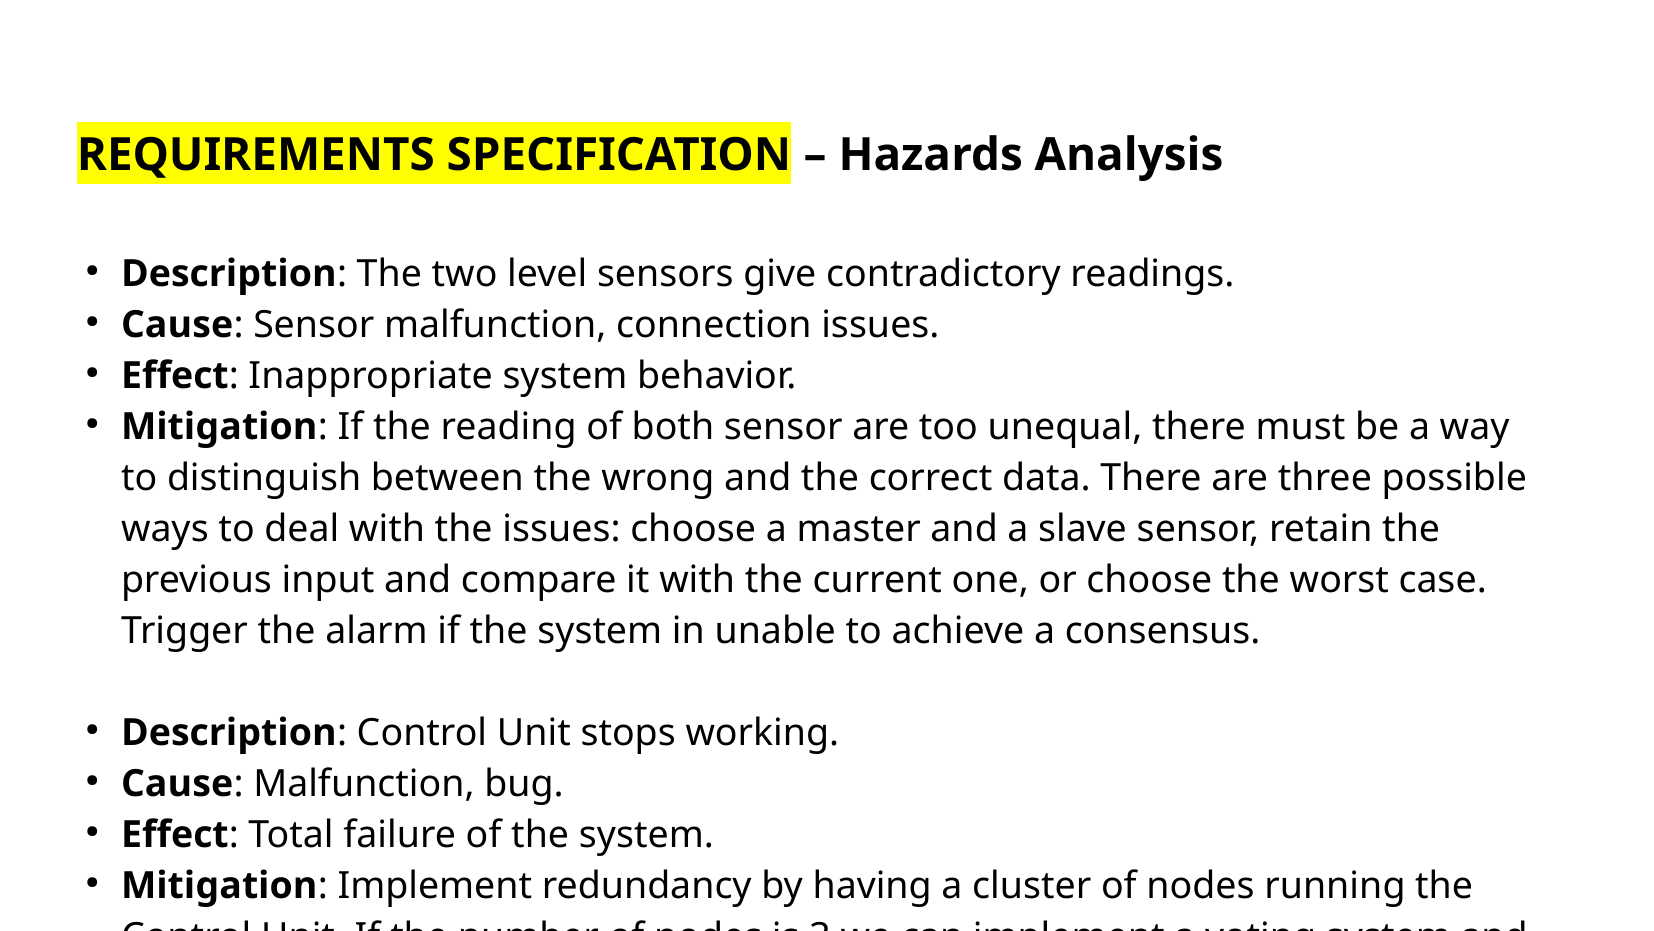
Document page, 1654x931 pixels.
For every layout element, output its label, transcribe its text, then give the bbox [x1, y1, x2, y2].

text_box Description: The two level sensors give contradictory readings. Cause: Sensor malfunction, connection issues. Effect: Inappropriate system behavior. Mitigation: If the reading of both sensor are too unequal, there must be a way to distinguish between the wrong and the correct data. There are three possible ways to deal with the issues: choose a master and a slave sensor, retain the previous input and compare it with the current one, or choose the worst case. Trigger the alarm if the system in unable to achieve a consensus. Description: Control Unit stops working. Cause: Malfunction, bug. Effect: Total failure of the system. Mitigation: Implement redundancy by having a cluster of nodes running the Control Unit. If the number of nodes is 3 we can implement a voting system and run the same process with the same input in parallel. This would improve the system’s fault tolerance. [70, 238, 1565, 881]
title REQUIREMENTS SPECIFICATION – Hazards Analysis [76, 99, 1565, 207]
